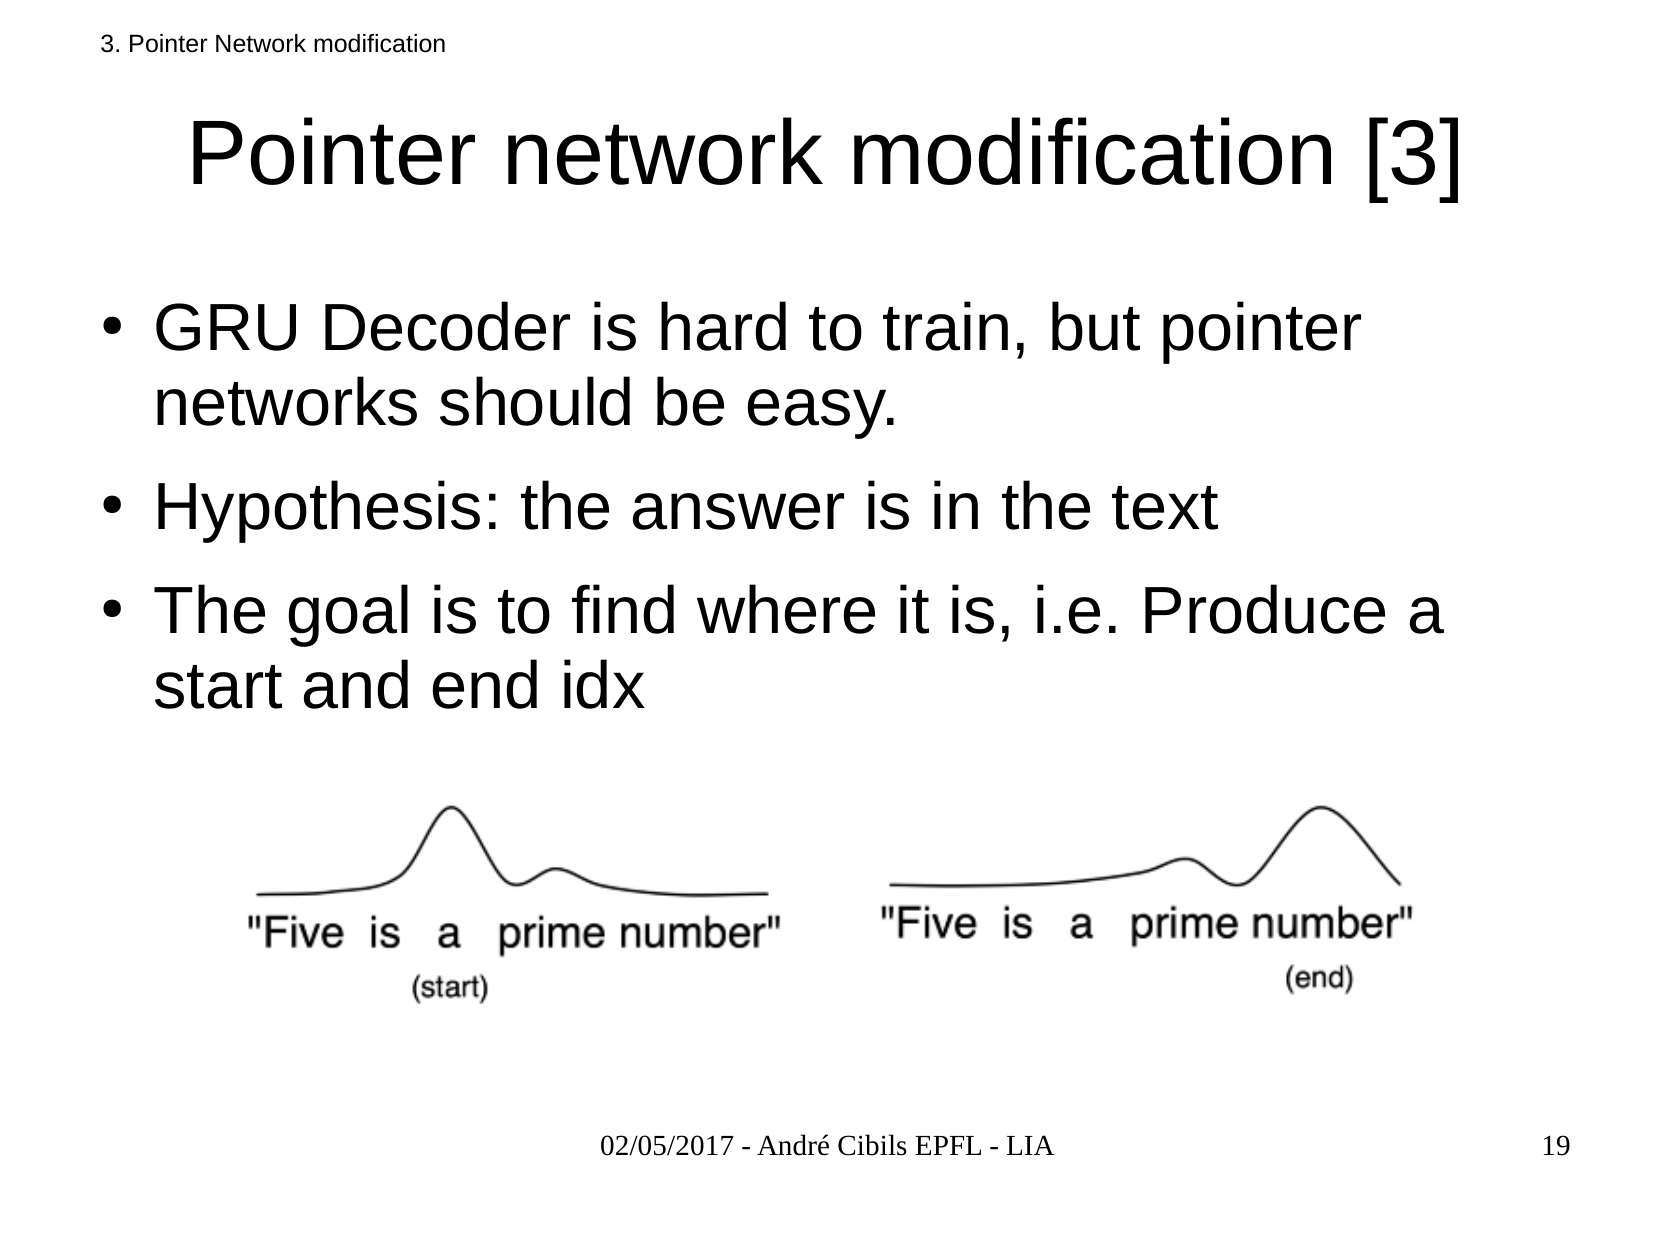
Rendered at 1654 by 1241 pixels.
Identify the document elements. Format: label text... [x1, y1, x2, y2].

title Pointer network modification [3] [82, 49, 1571, 257]
list 3. Pointer Network modification [29, 29, 945, 58]
picture [197, 797, 1477, 1034]
list GRU Decoder is hard to train, but pointer networks should be easy. Hypothesis: the answer is in the text The goal is to find where it is, i.e. Produce a start and end idx [82, 290, 1565, 1109]
